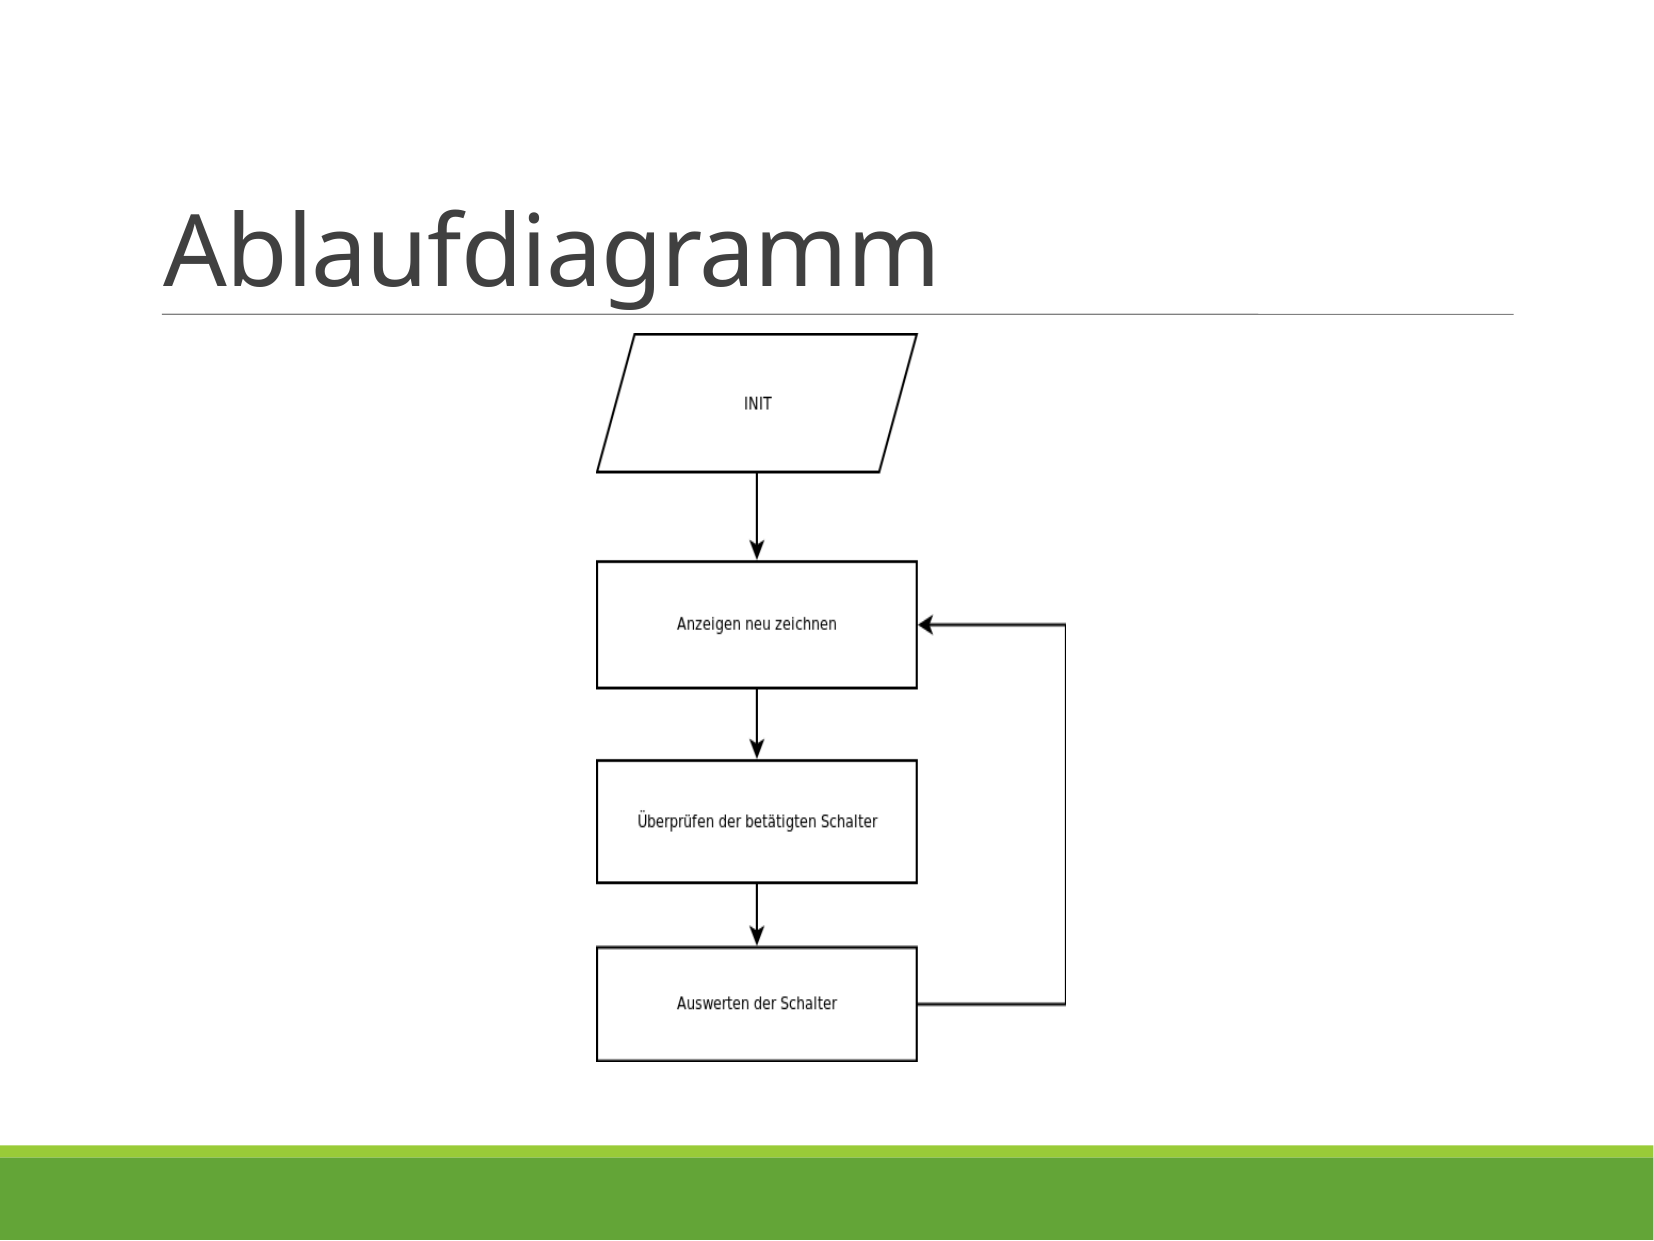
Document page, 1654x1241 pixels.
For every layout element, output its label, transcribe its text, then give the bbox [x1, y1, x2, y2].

picture [596, 333, 1066, 1062]
title Ablaufdiagramm [148, 51, 1513, 315]
